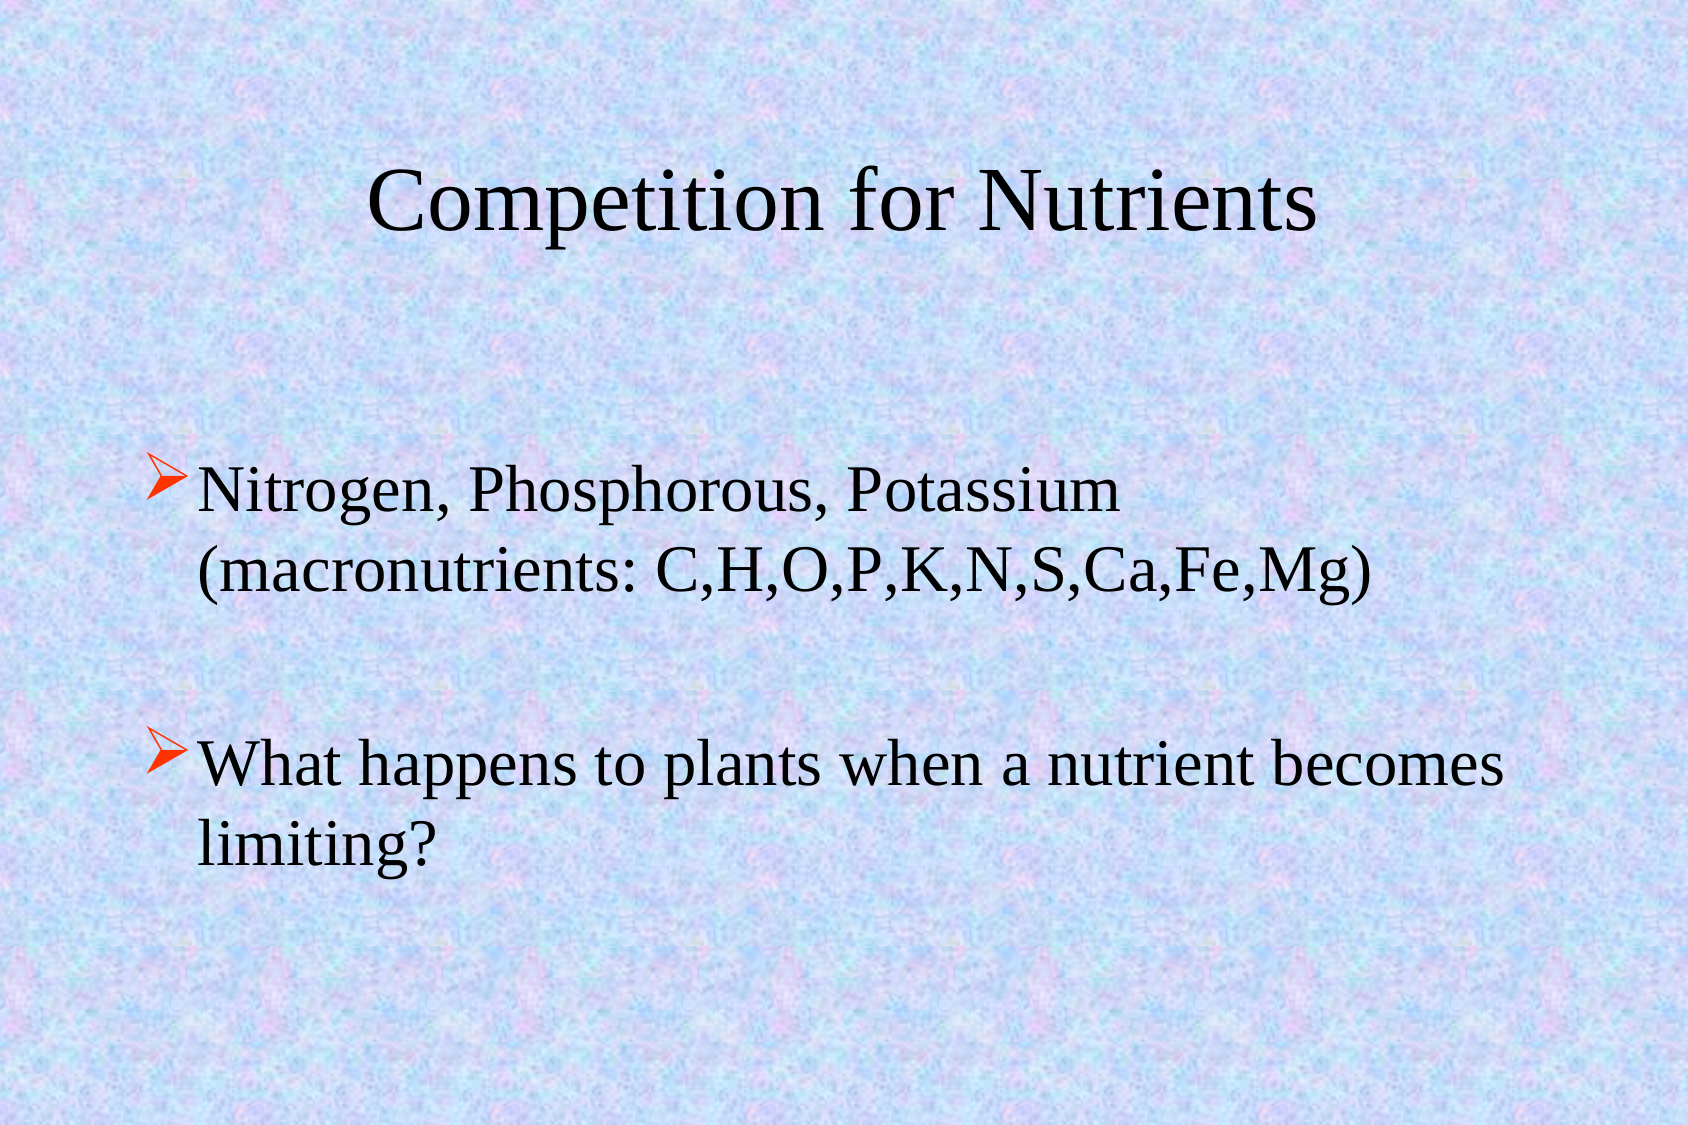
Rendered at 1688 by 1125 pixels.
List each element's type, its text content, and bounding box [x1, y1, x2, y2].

title Competition for Nutrients [126, 99, 1561, 288]
picture [0, 0, 1688, 1125]
list Nitrogen, Phosphorous, Potassium (macronutrients: C,H,O,P,K,N,S,Ca,Fe,Mg) What happens to plants when a nutrient becomes limiting? [126, 437, 1561, 1000]
